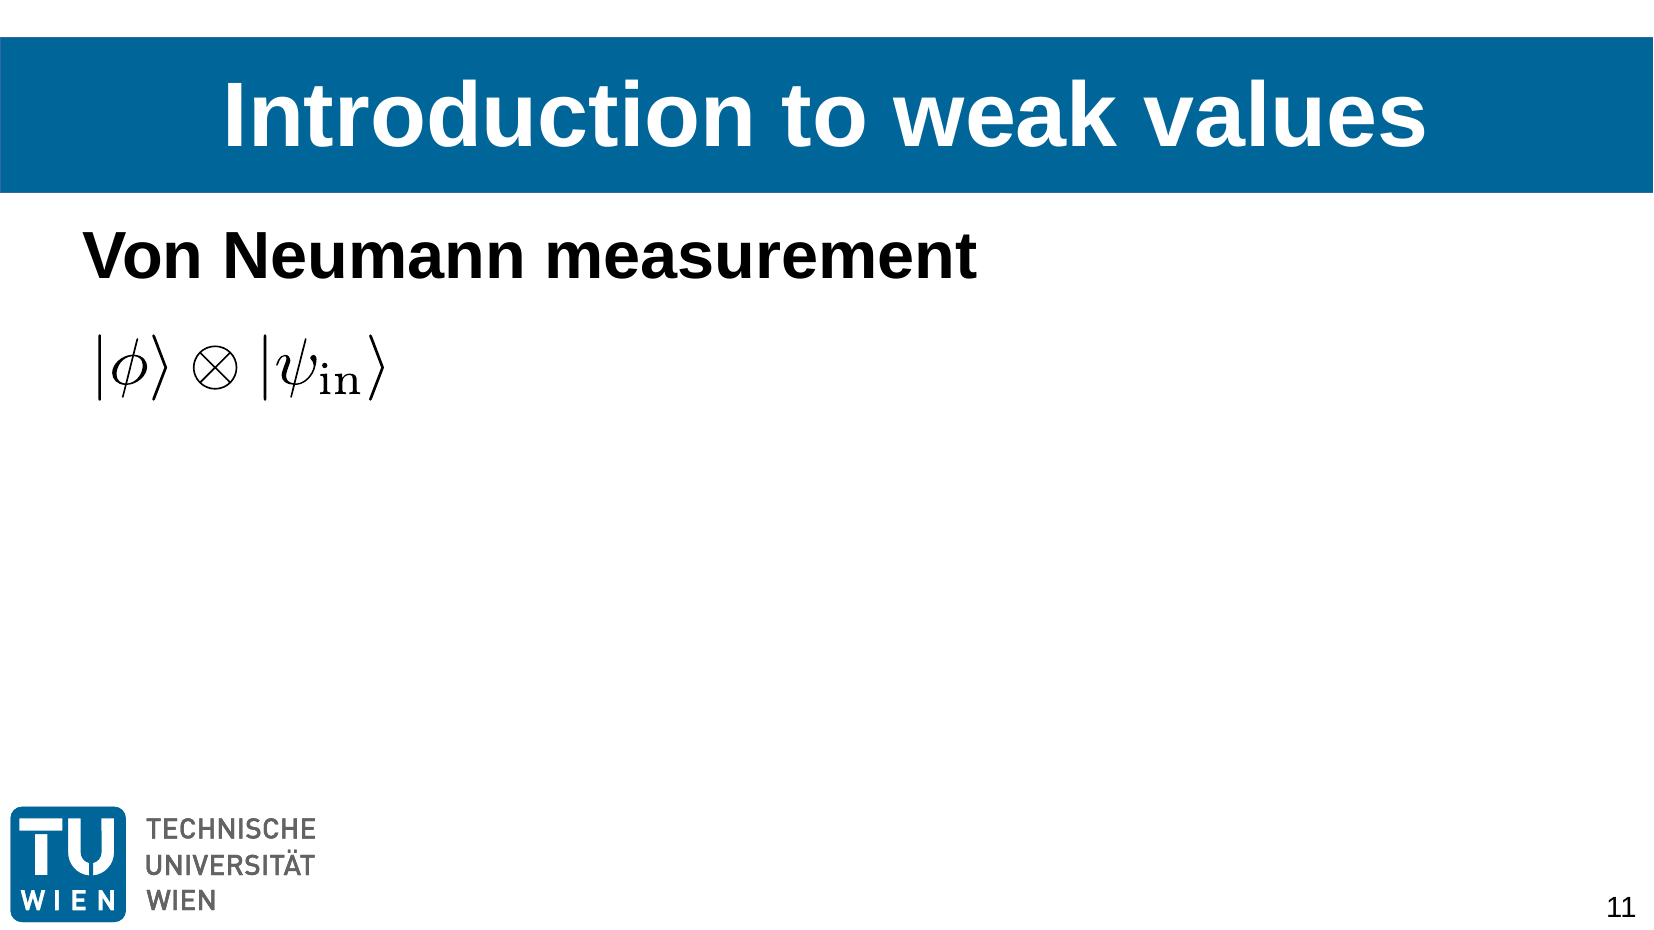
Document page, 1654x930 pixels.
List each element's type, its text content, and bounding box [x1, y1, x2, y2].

title Introduction to weak values [0, 37, 1653, 193]
list Von Neumann measurement [82, 217, 1571, 757]
picture [93, 314, 390, 416]
